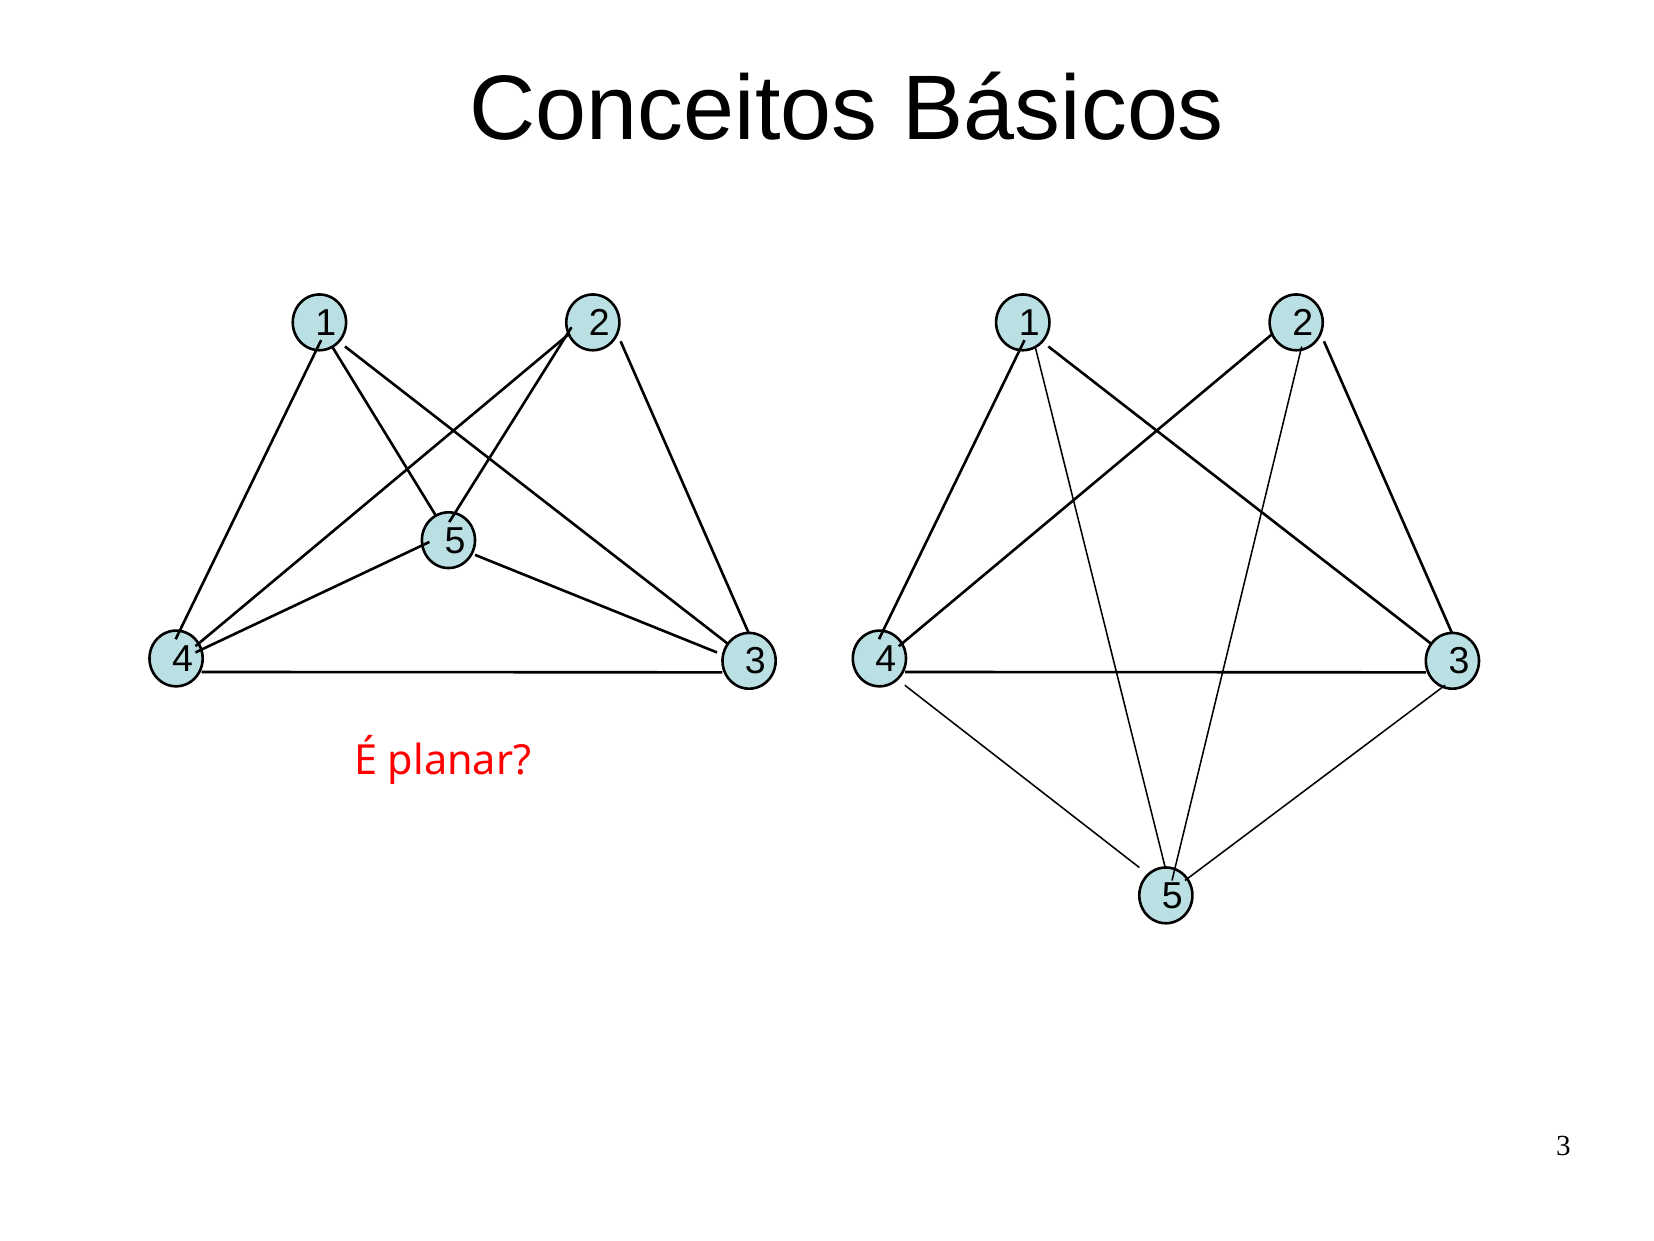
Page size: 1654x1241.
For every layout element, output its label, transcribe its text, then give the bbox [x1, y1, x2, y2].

text_box 4 [149, 630, 203, 687]
text_box 1 [292, 294, 347, 351]
text_box 5 [1139, 867, 1193, 924]
text_box É planar? [332, 723, 554, 796]
text_box 3 [722, 632, 776, 689]
text_box 1 [996, 294, 1050, 351]
text_box 2 [566, 294, 620, 351]
text_box 2 [1269, 294, 1323, 351]
text_box 3 [1425, 633, 1480, 689]
text_box 5 [421, 512, 476, 569]
text_box 4 [852, 630, 907, 687]
title Conceitos Básicos [261, 38, 1433, 177]
